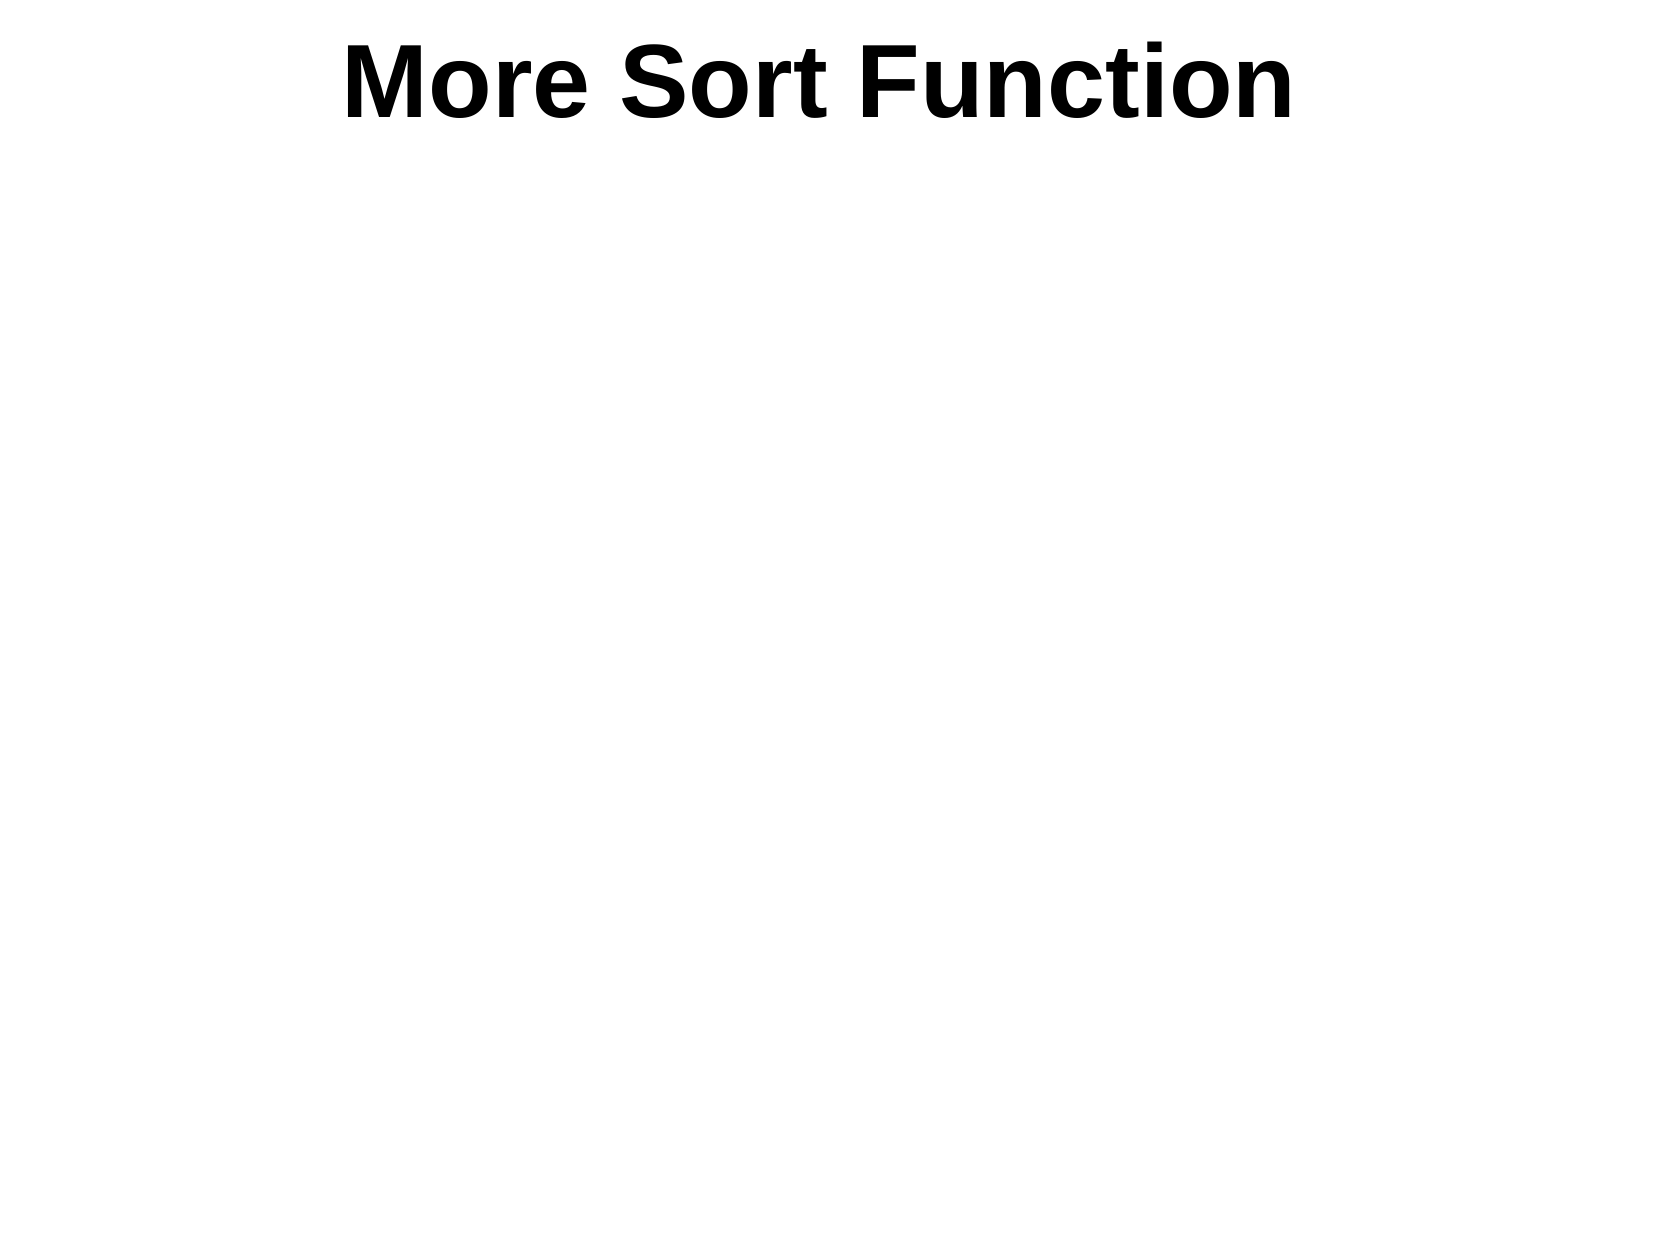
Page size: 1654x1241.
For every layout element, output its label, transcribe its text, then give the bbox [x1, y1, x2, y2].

text_box More Sort Function [39, 16, 1600, 178]
